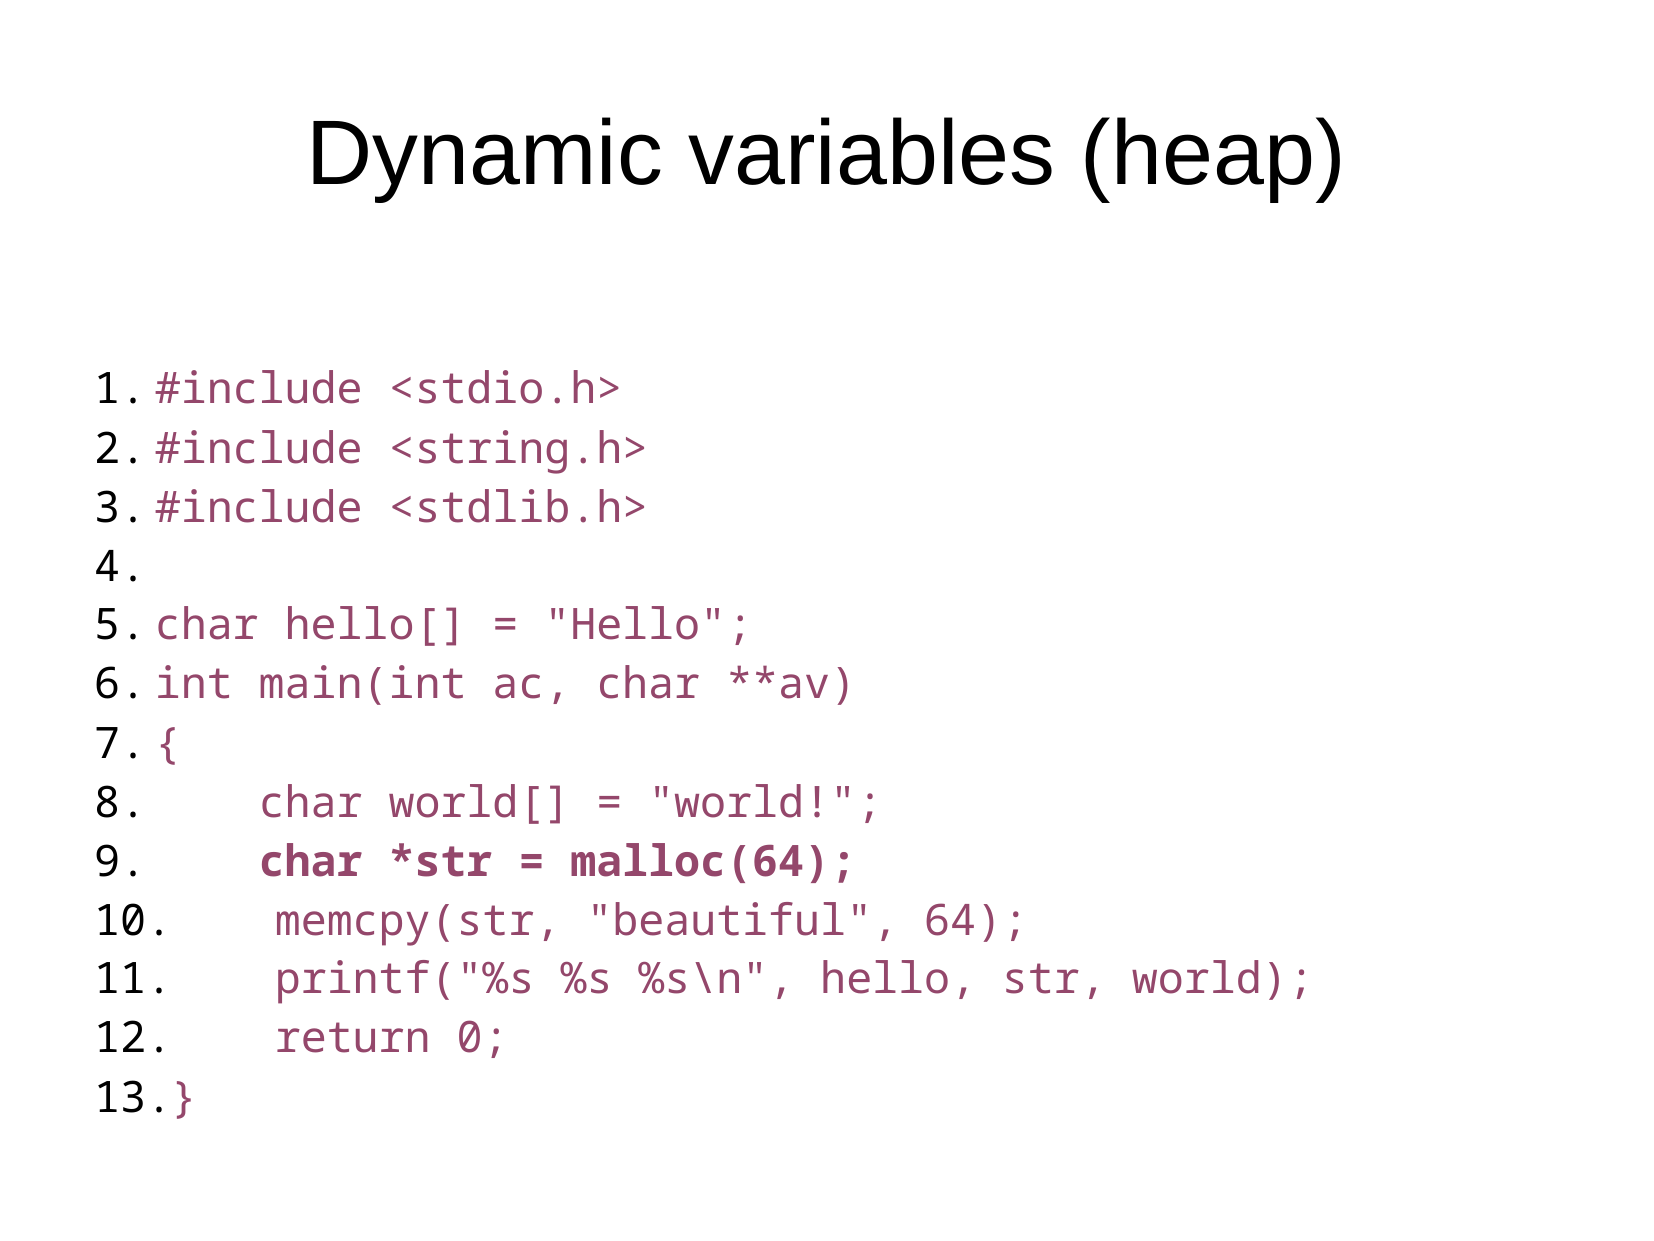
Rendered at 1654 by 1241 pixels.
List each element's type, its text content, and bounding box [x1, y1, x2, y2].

title Dynamic variables (heap) [82, 49, 1571, 257]
list #include <stdio.h> #include <string.h> #include <stdlib.h> char hello[] = "Hello"; int main(int ac, char **av) { char world[] = "world!"; char *str = malloc(64); memcpy(str, "beautiful", 64); printf("%s %s %s\n", hello, str, world); return 0; } [82, 290, 1571, 1125]
